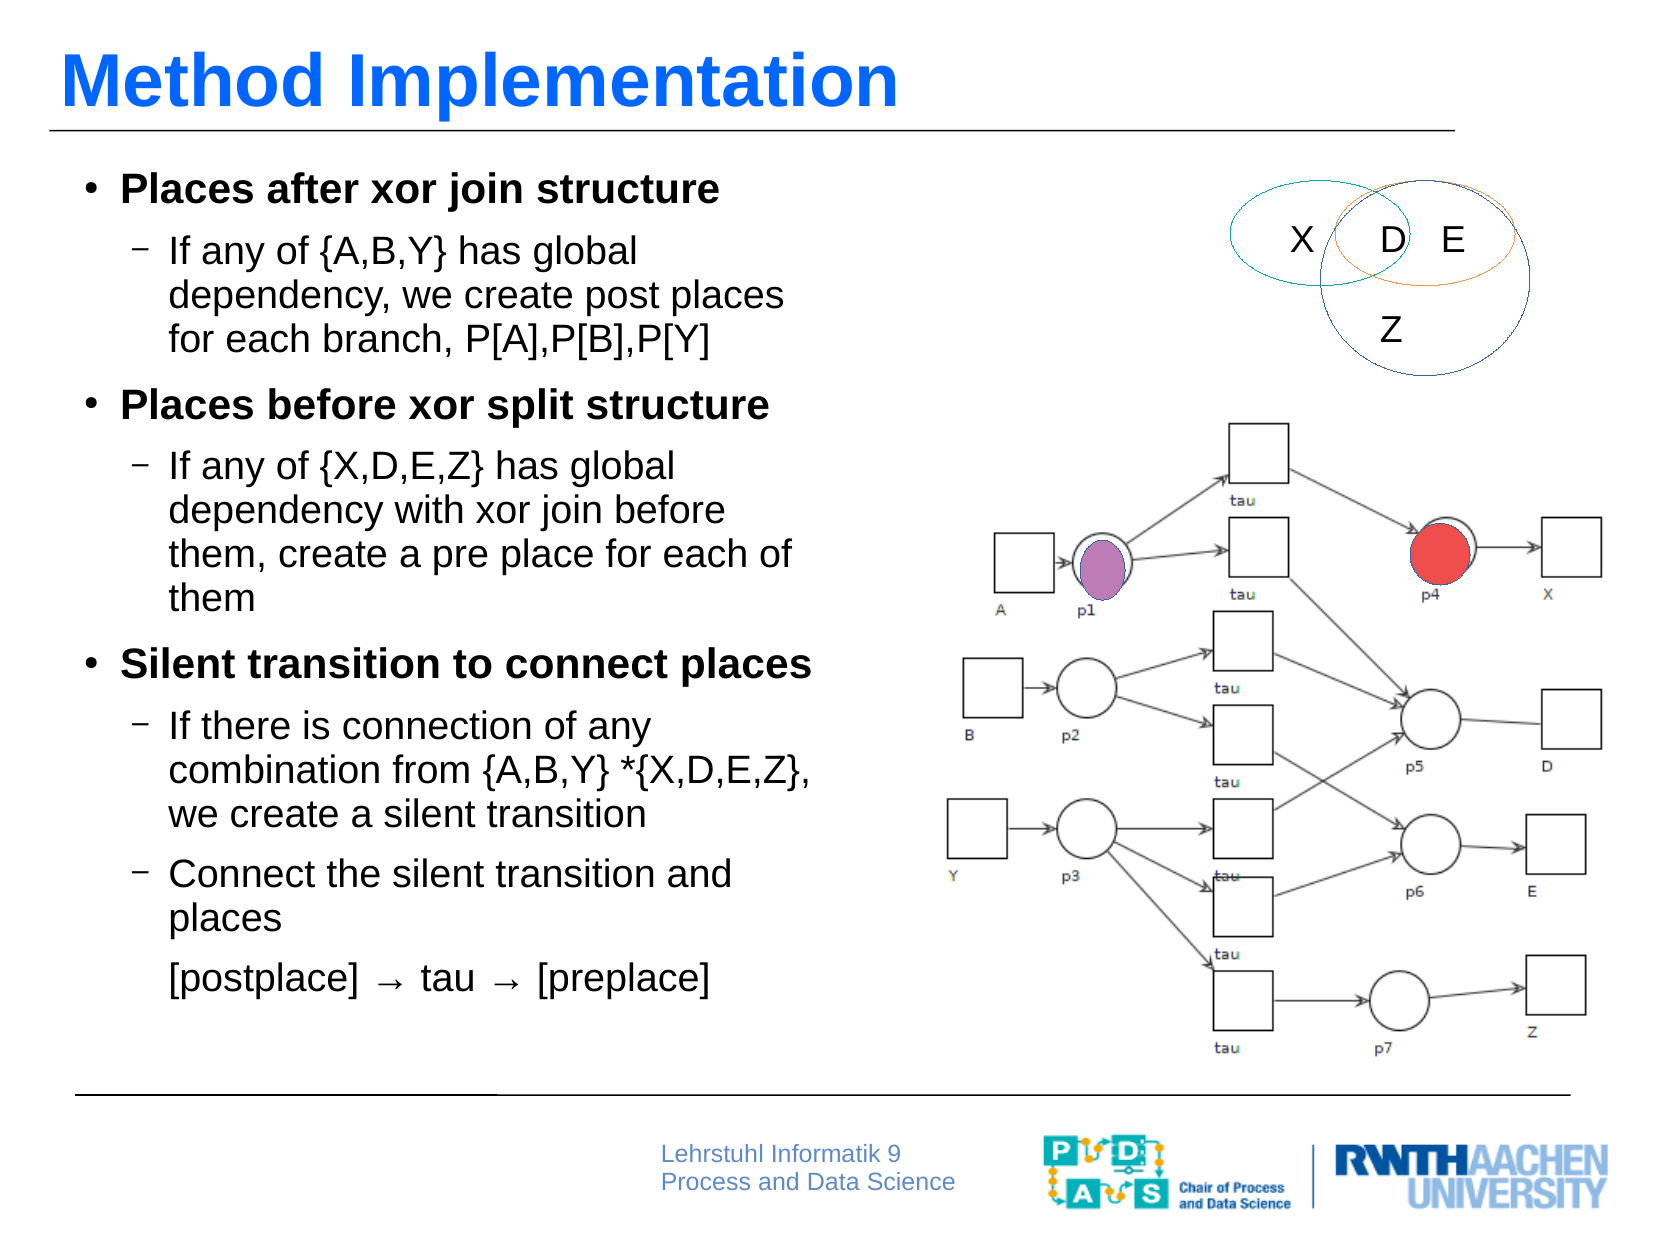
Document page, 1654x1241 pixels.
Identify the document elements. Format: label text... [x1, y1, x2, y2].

text_box D [1365, 210, 1411, 268]
text_box X [1275, 210, 1321, 268]
title Method Implementation [60, 30, 1549, 131]
picture [930, 406, 1618, 1081]
text_box [1410, 523, 1471, 586]
list Places after xor join structure If any of {A,B,Y} has global dependency, we create post places for each branch, P[A],P[B],P[Y] Places before xor split structure If any of {X,D,E,Z} has global dependency with xor join before them, create a pre place for each of them Silent transition to connect places If there is connection of any combination from {A,B,Y} *{X,D,E,Z}, we create a silent transition Connect the silent transition and places [postplace] → tau → [preplace] [71, 165, 826, 1021]
text_box E [1426, 210, 1501, 268]
text_box [1080, 540, 1126, 601]
picture [1005, 1090, 1647, 1241]
text_box Z [1365, 300, 1411, 358]
